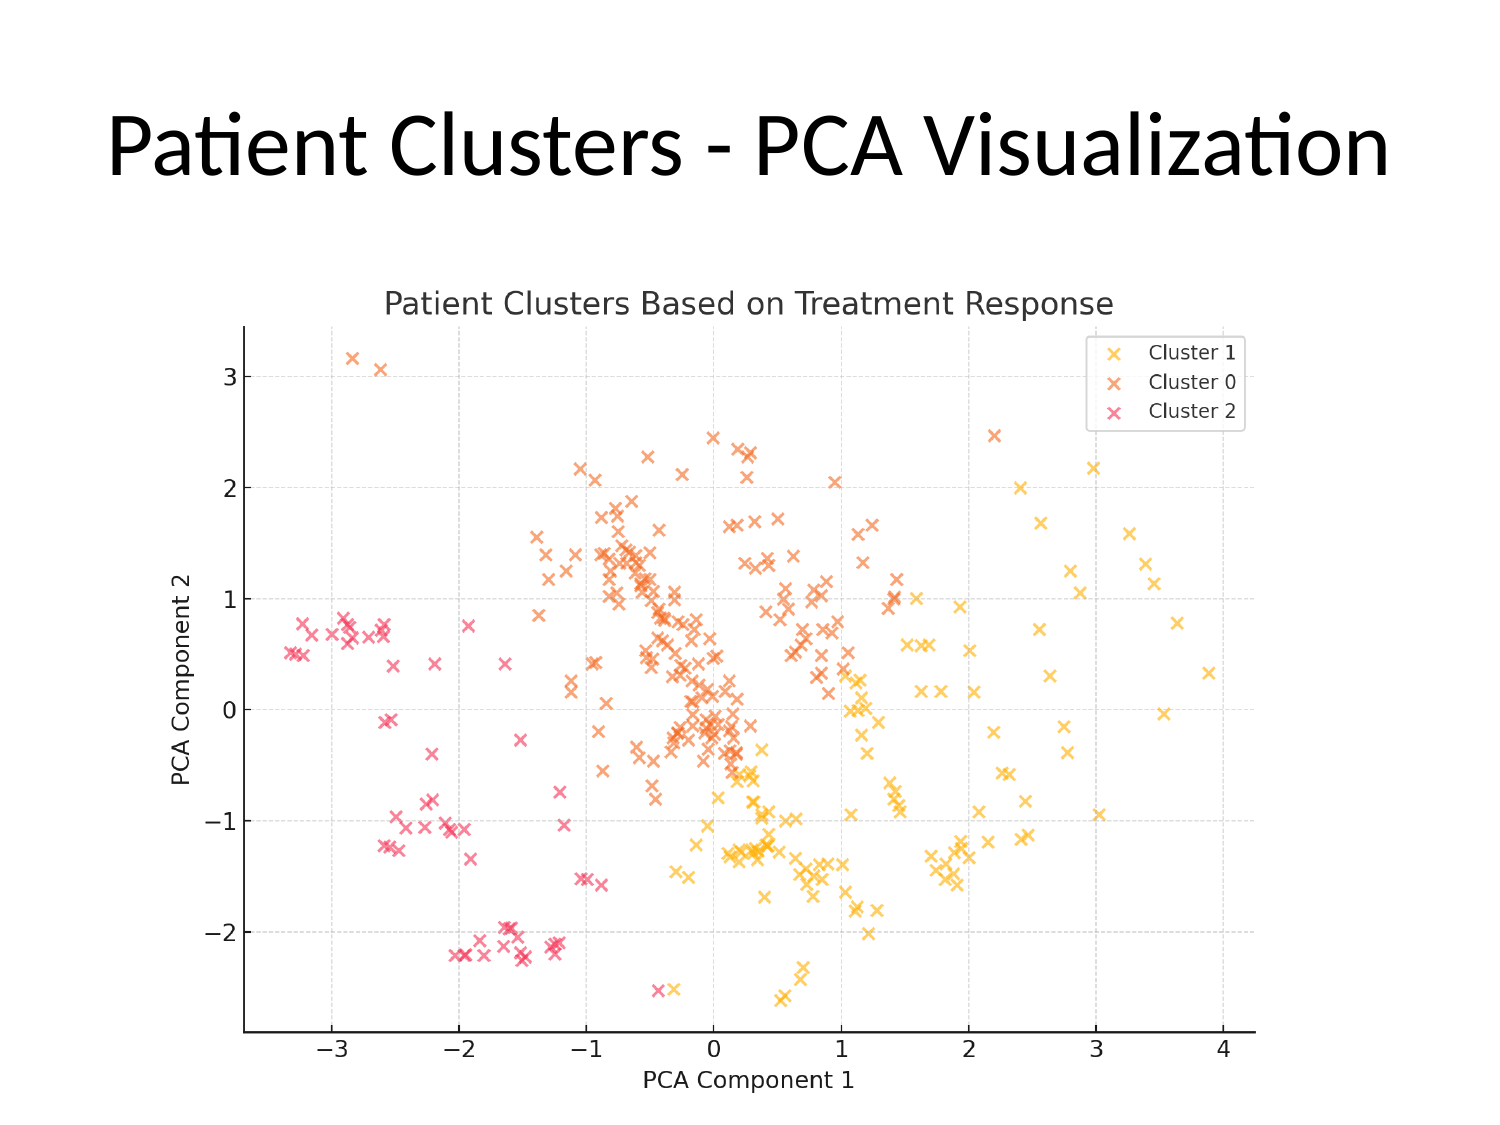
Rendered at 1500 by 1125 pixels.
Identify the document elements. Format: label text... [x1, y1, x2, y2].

title Patient Clusters - PCA Visualization [75, 45, 1425, 233]
picture [150, 269, 1275, 1114]
